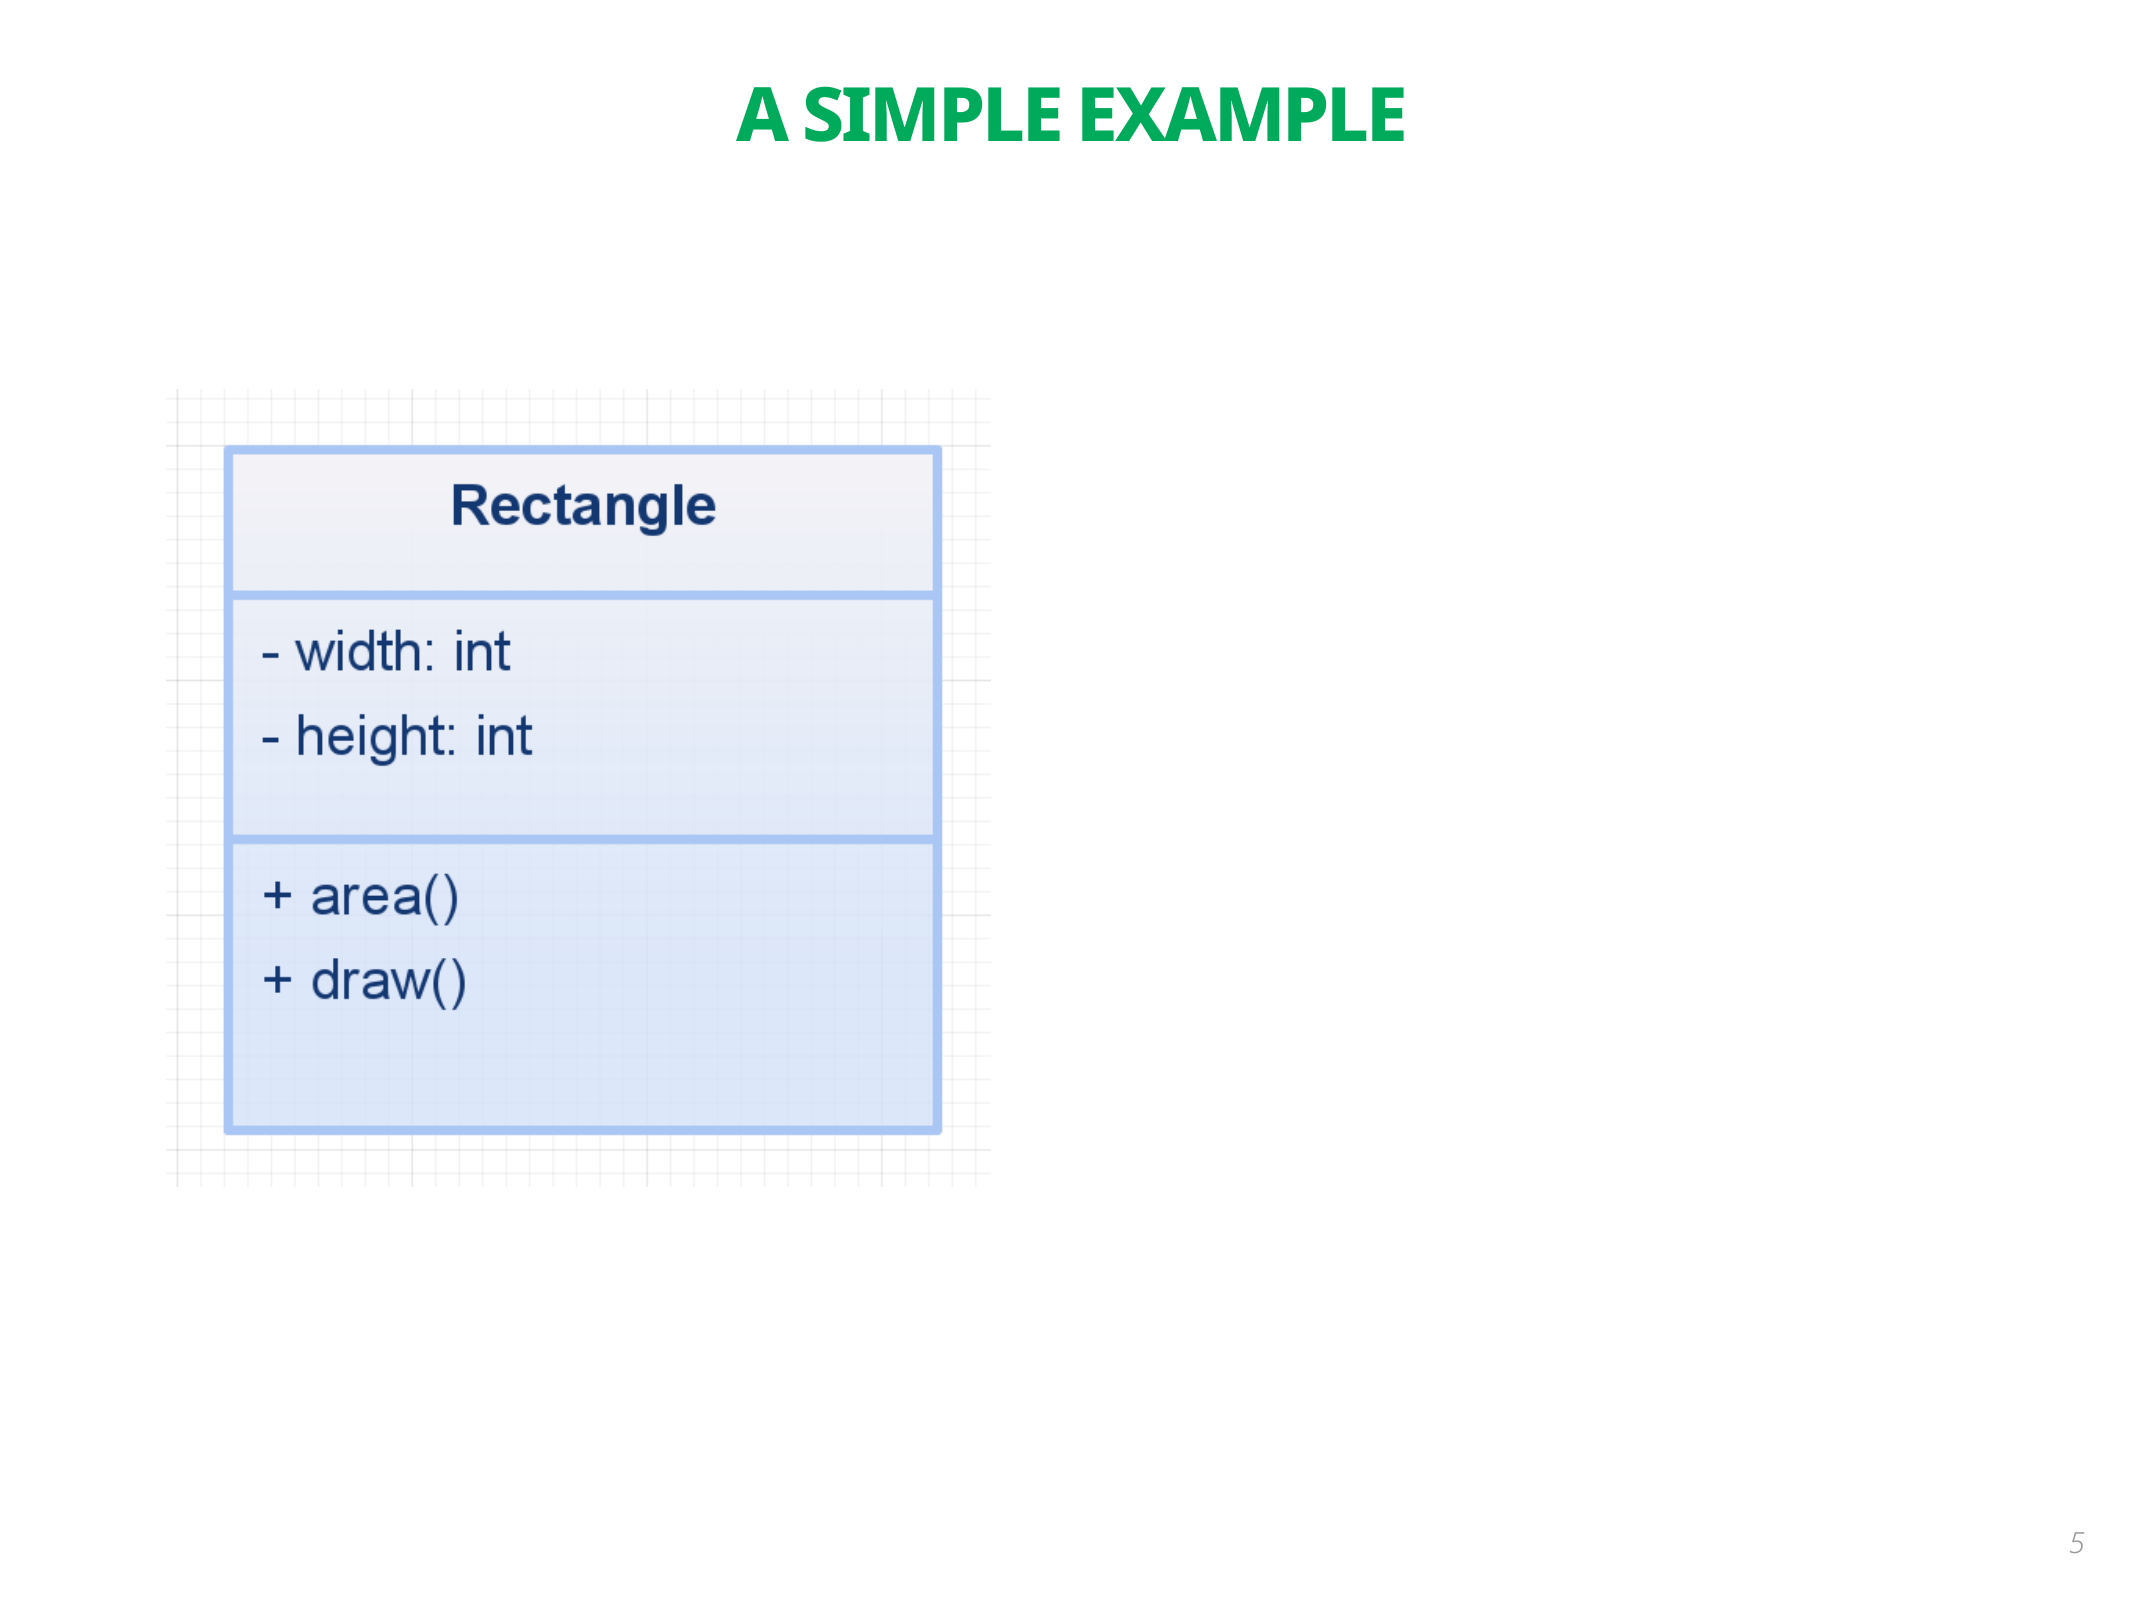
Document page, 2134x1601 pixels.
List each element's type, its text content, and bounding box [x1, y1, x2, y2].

picture [166, 389, 991, 1187]
title A SIMPLE EXAMPLE [60, 30, 2086, 211]
